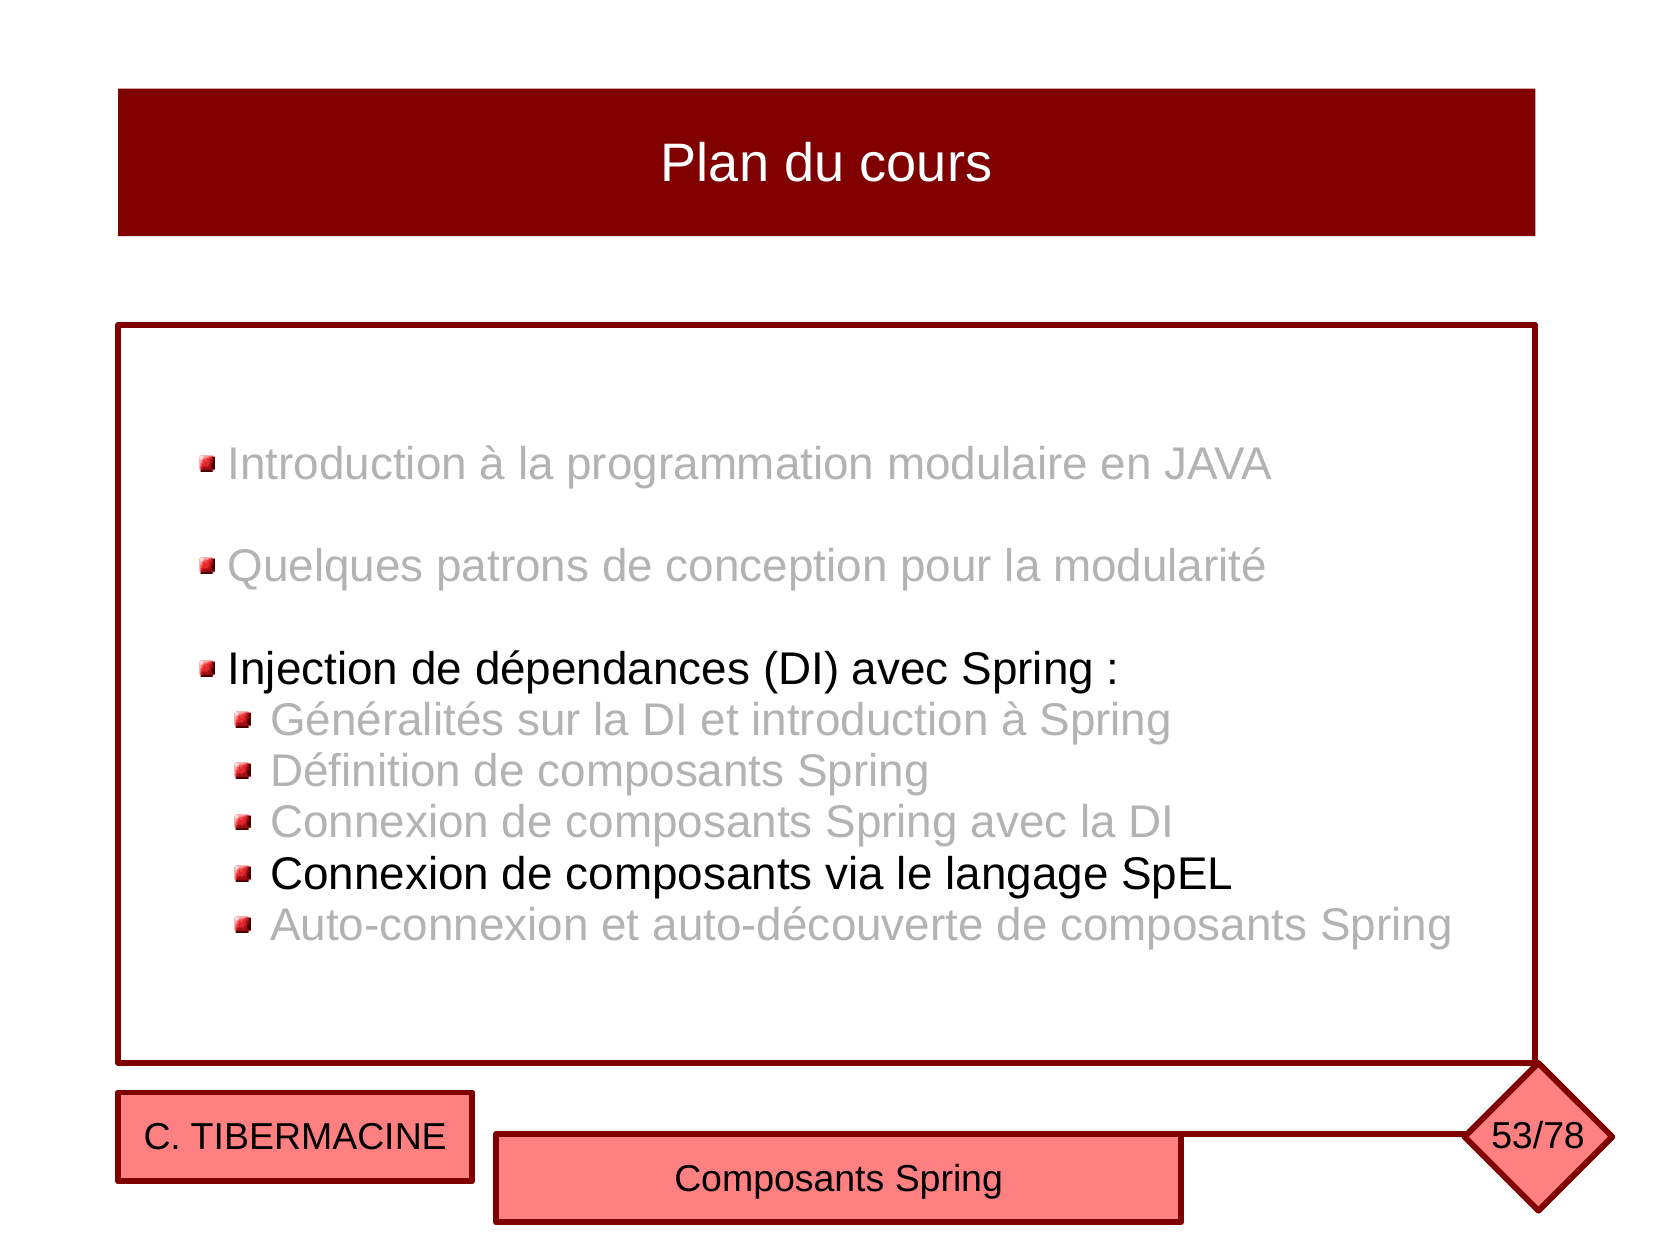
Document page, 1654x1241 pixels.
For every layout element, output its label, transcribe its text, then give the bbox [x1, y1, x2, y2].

picture [234, 711, 251, 728]
text_box C. TIBERMACINE [118, 1092, 473, 1182]
picture [234, 814, 251, 830]
picture [199, 660, 215, 677]
text_box Plan du cours [118, 88, 1536, 237]
text_box Composants Spring [496, 1133, 1182, 1223]
text_box <numéro>/78 [1476, 1107, 1613, 1207]
picture [199, 455, 215, 472]
picture [234, 916, 251, 933]
text_box Introduction à la programmation modulaire en JAVA Quelques patrons de conception pour la modularité Injection de dépendances (DI) avec Spring : Généralités sur la DI et introduction à Spring Définition de composants Spring Connexion de composants Spring avec la DI Connexion de composants via le langage SpEL Auto-connexion et auto-découverte de composants Spring [118, 324, 1536, 1063]
text_box [1464, 1125, 1476, 1149]
picture [199, 557, 215, 574]
picture [234, 762, 251, 779]
text_box [1494, 1062, 1583, 1107]
picture [234, 865, 251, 882]
